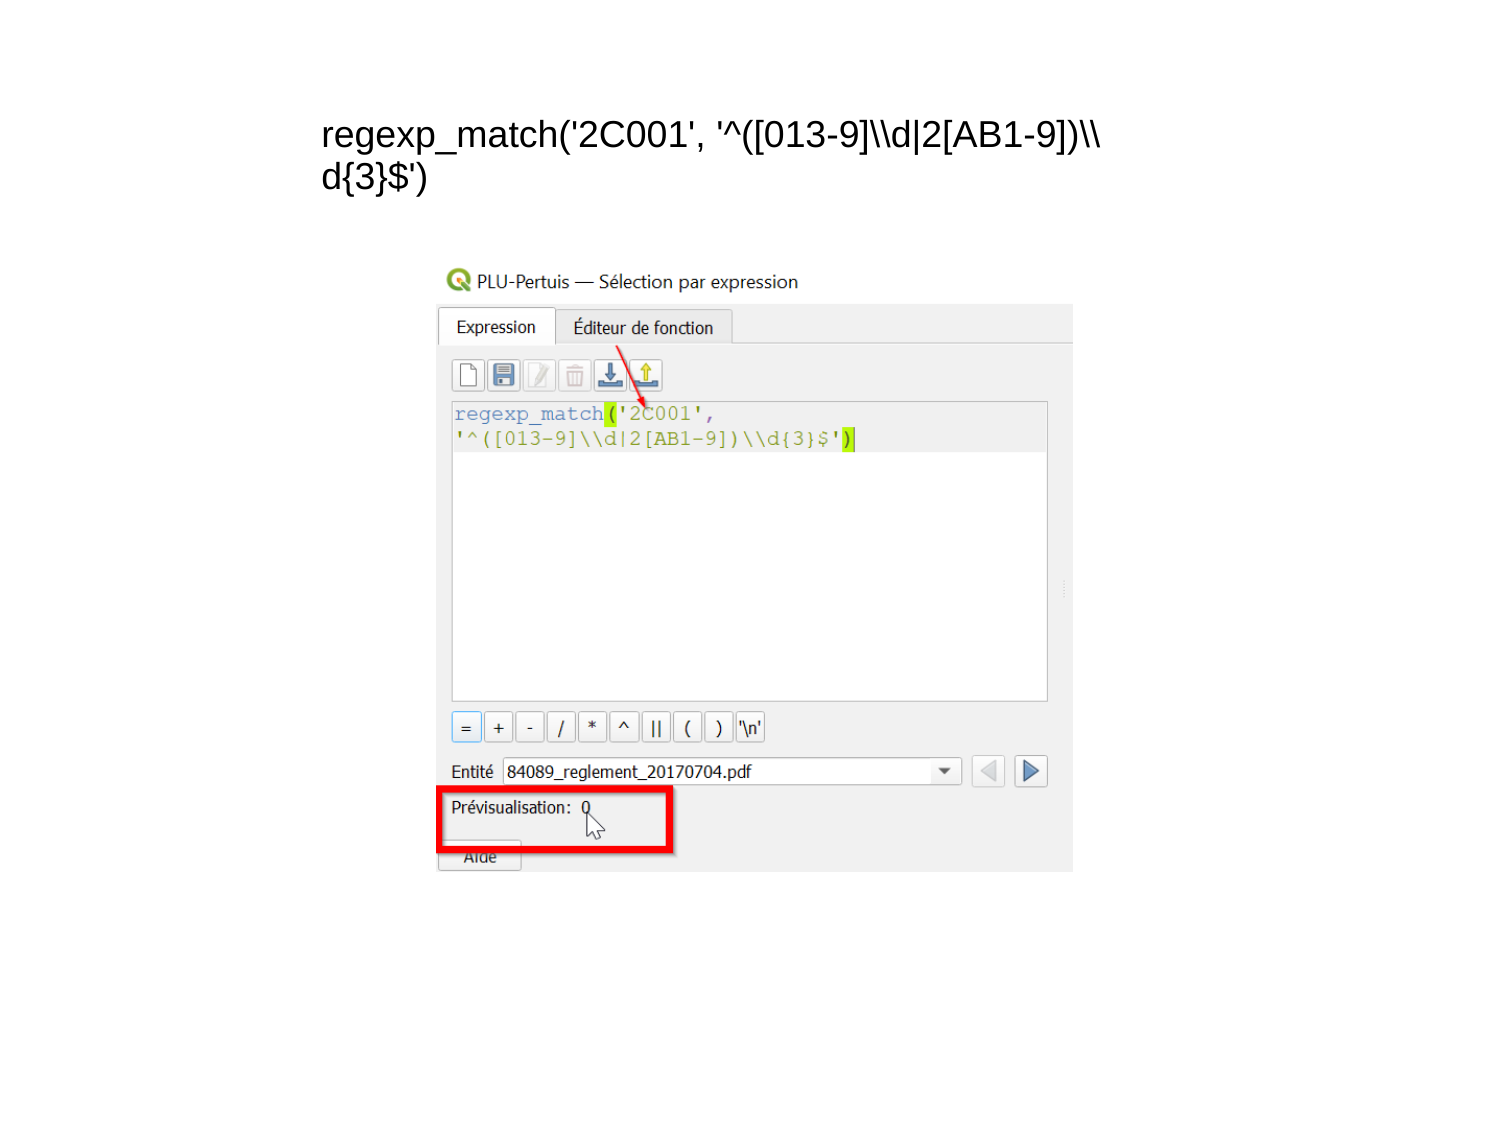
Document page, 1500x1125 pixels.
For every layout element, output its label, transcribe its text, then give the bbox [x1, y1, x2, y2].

picture [436, 259, 1073, 872]
text_box regexp_match('2C001', '^([013-9]\\d|2[AB1-9])\\d{3}$') [306, 106, 1217, 206]
